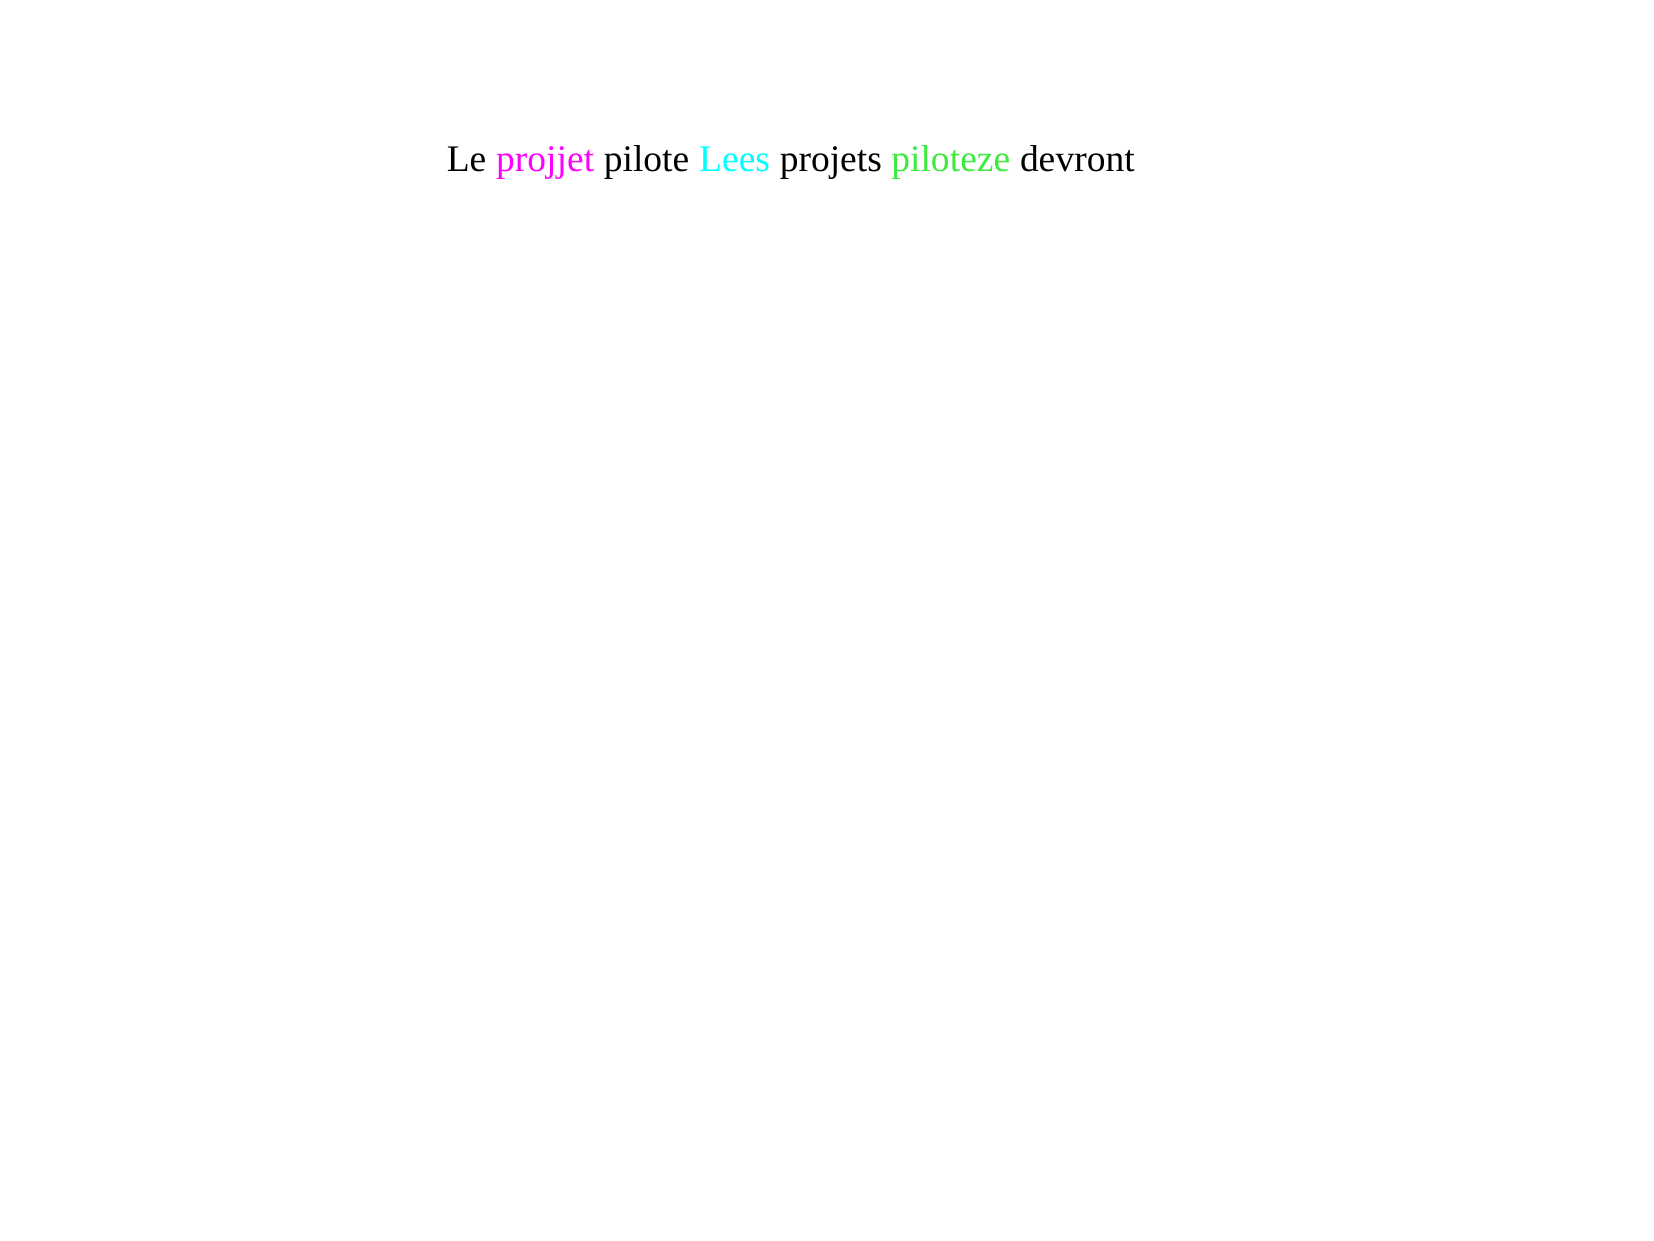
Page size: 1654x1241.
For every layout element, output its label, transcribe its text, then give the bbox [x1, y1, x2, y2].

text_box Le projjet pilote Lees projets piloteze devront [408, 138, 1432, 970]
